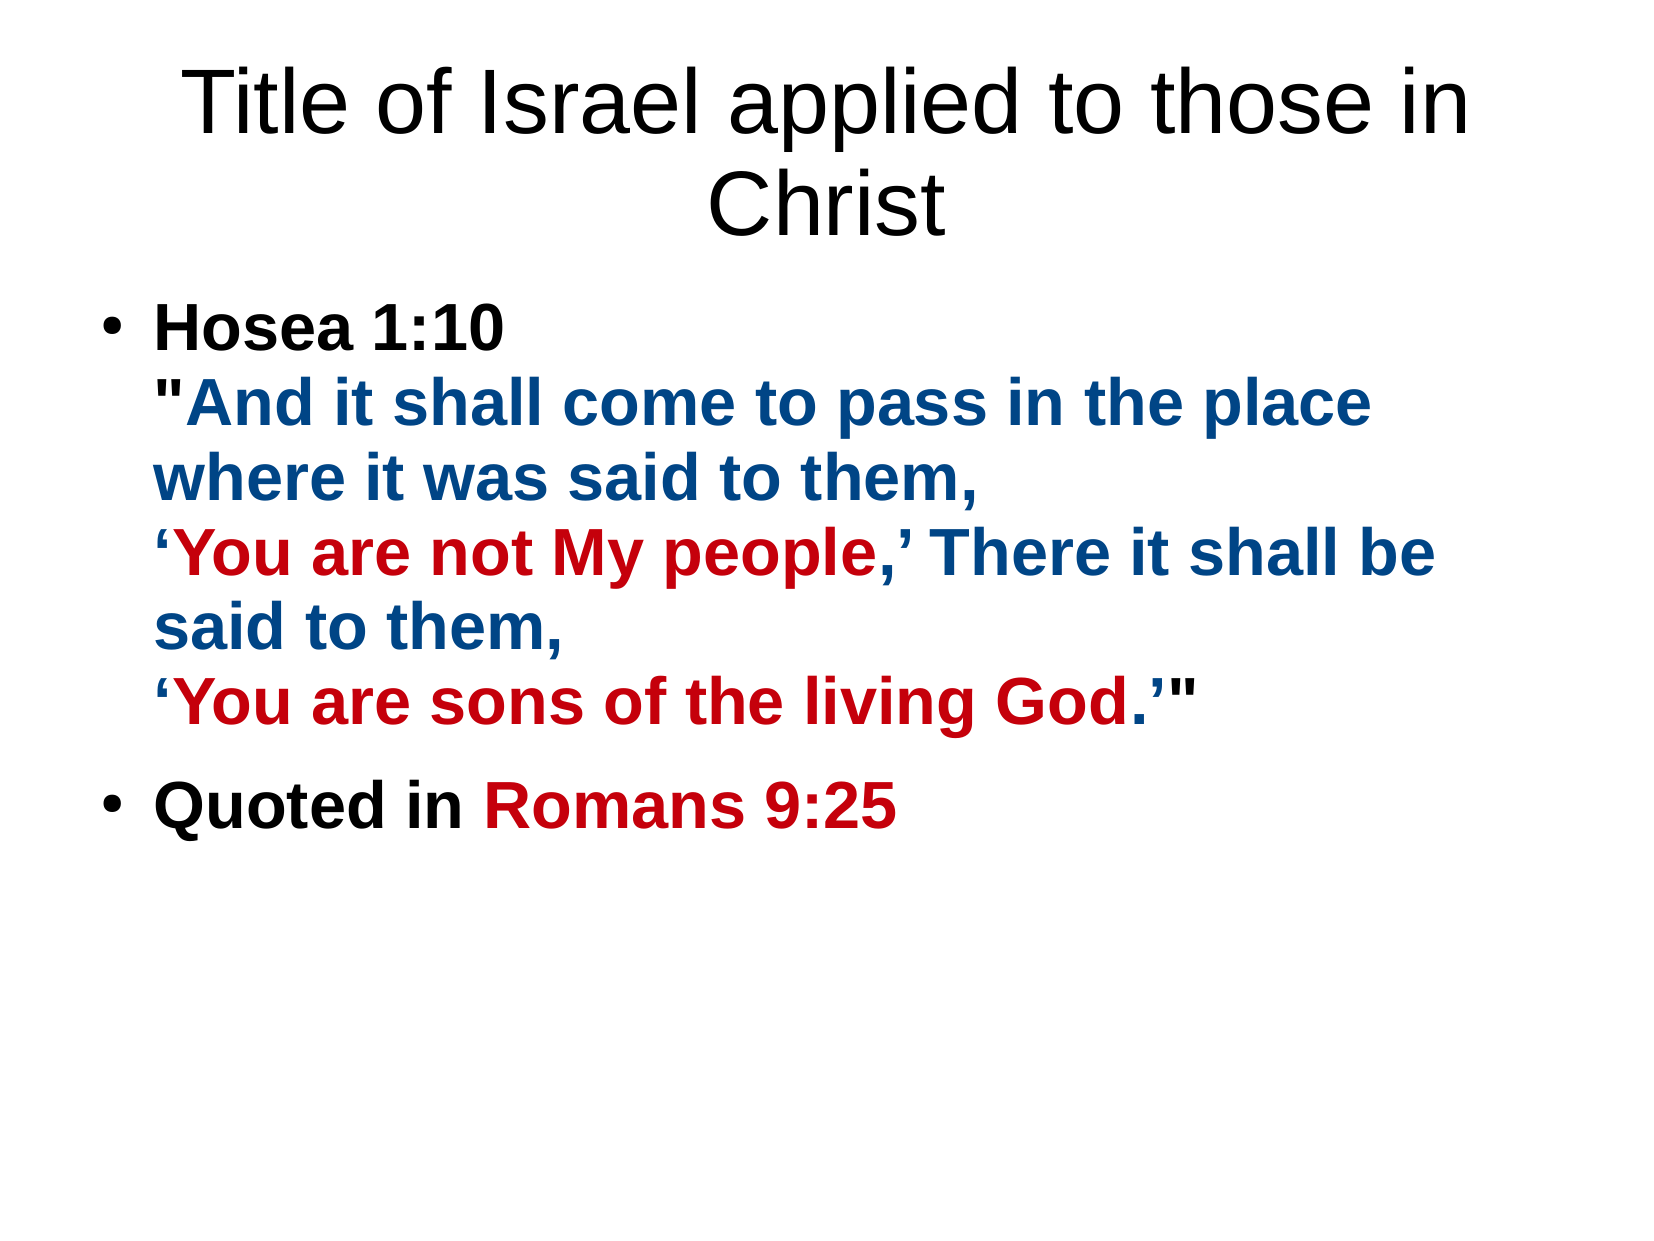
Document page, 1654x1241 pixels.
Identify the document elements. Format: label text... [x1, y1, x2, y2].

list Hosea 1:10 "And it shall come to pass in the place where it was said to them, ‘You are not My people,’ There it shall be said to them, ‘You are sons of the living God.’" Quoted in Romans 9:25 [82, 290, 1571, 1109]
title Title of Israel applied to those in Christ [82, 49, 1571, 257]
